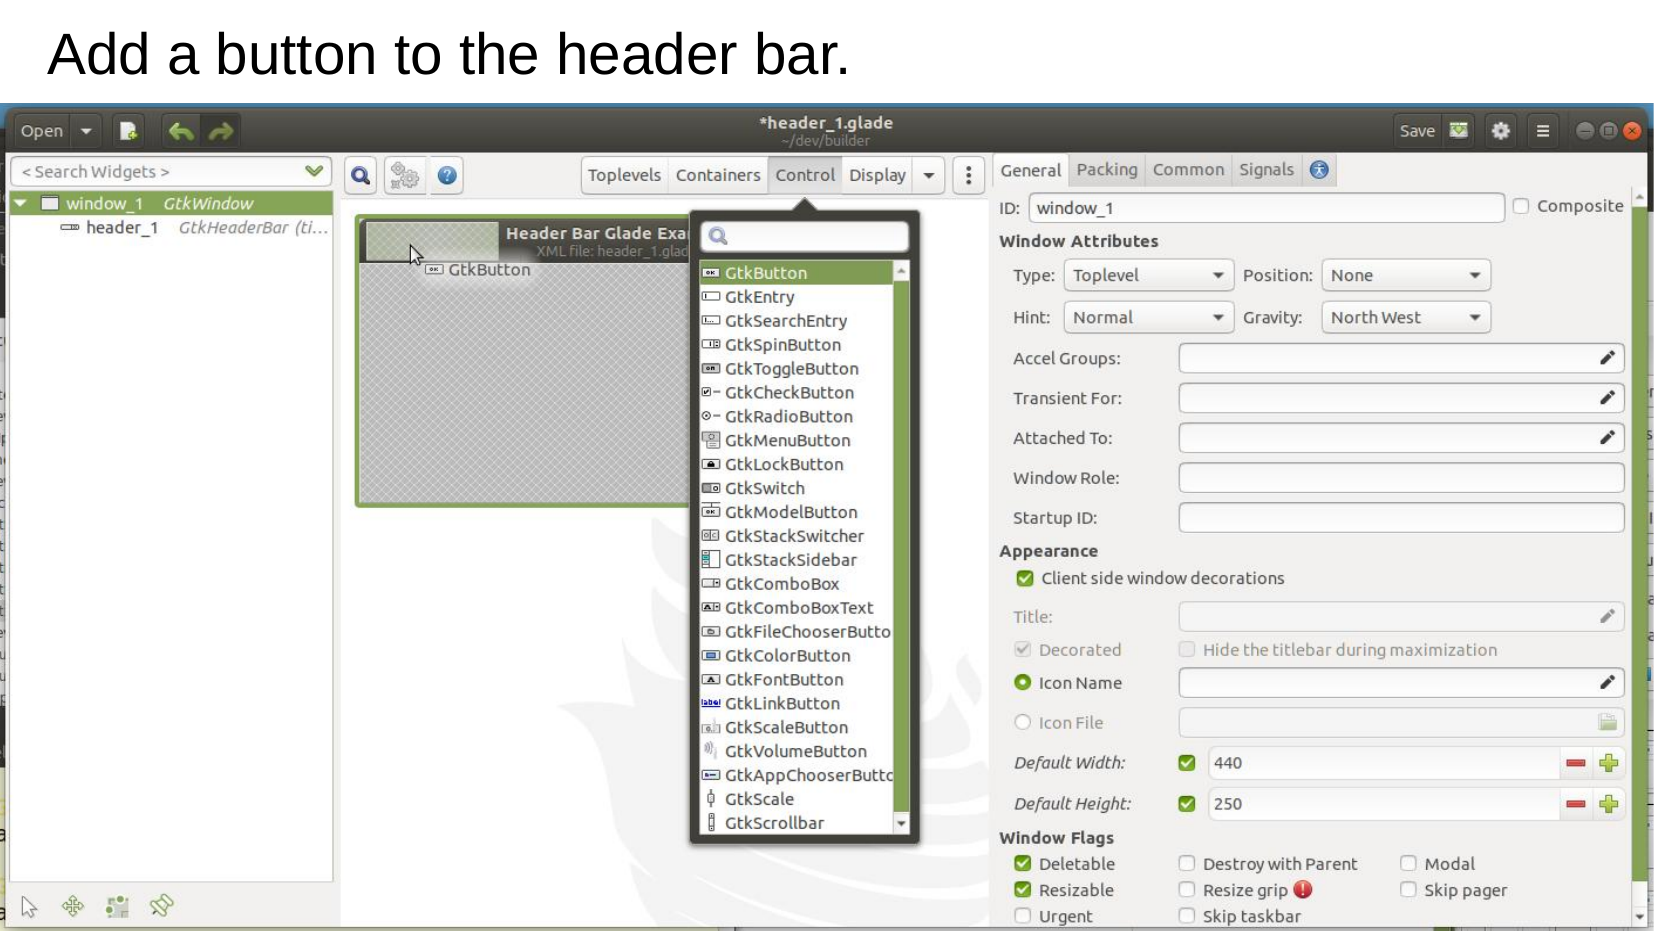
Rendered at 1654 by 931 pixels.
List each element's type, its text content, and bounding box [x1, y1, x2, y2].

picture [0, 103, 1654, 931]
title Add a button to the header bar. [47, 16, 1571, 92]
